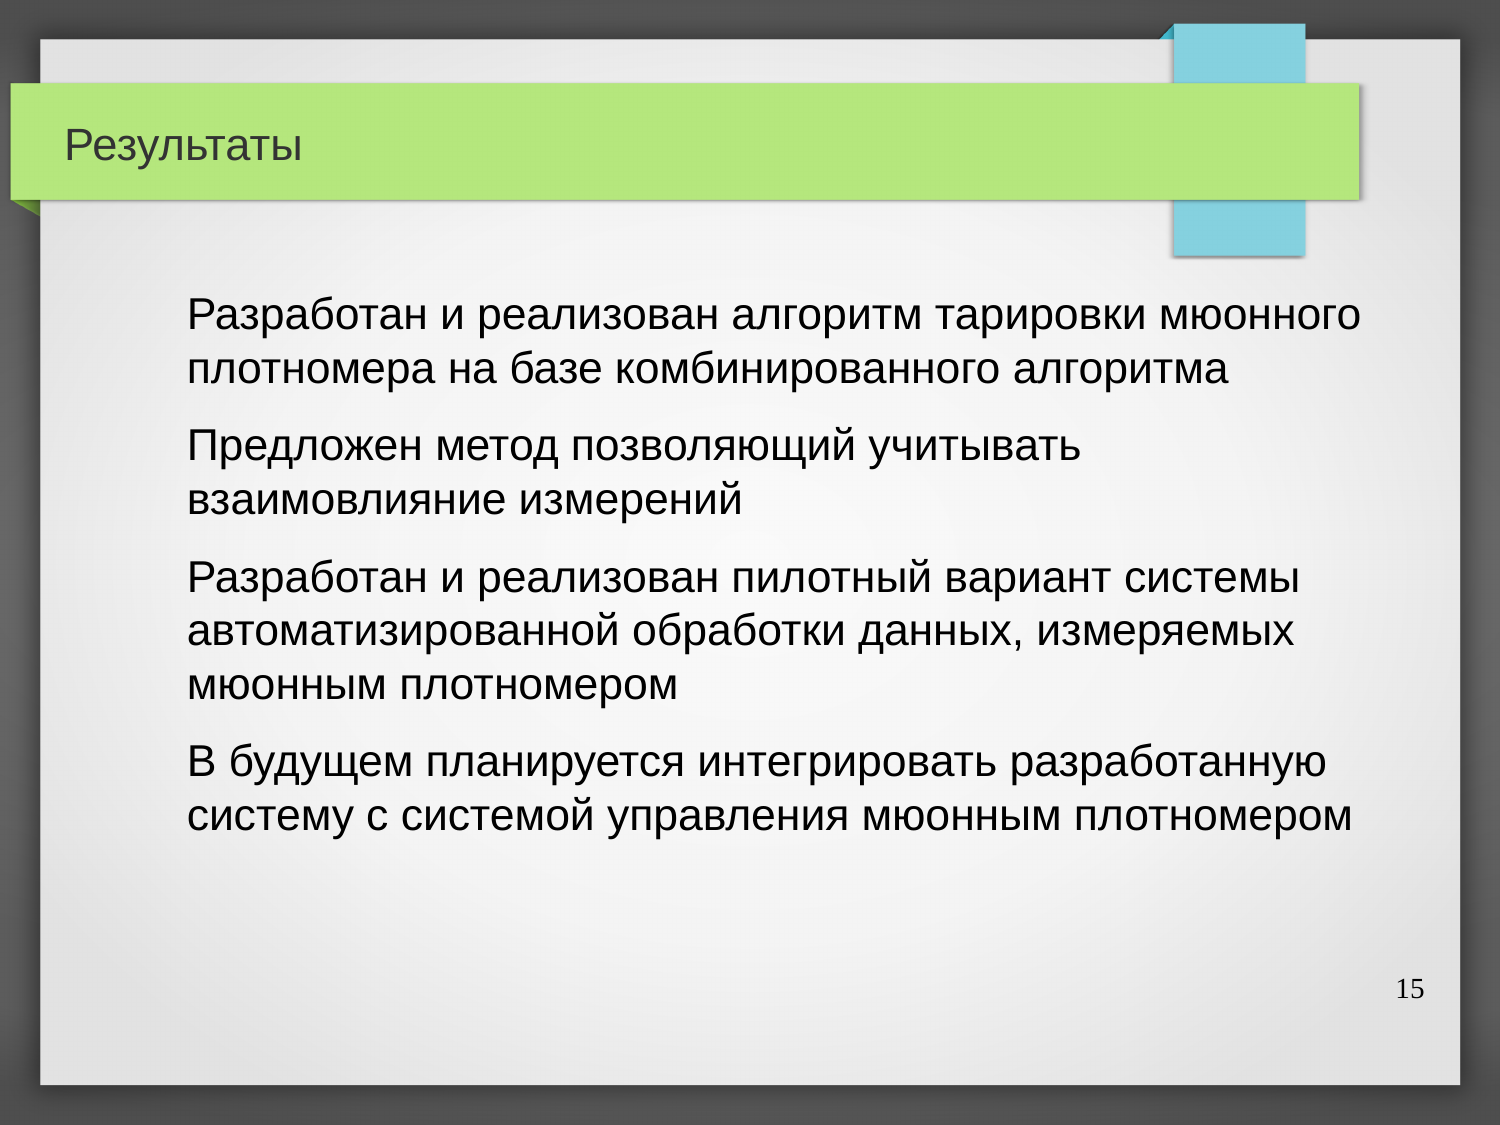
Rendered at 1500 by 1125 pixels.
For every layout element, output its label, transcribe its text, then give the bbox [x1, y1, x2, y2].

list Разработан и реализован алгоритм тарировки мюонного плотномера на базе комбинированного алгоритма Предложен метод позволяющий учитывать взаимовлияние измерений Разработан и реализован пилотный вариант системы автоматизированной обработки данных, измеряемых мюонным плотномером В будущем планируется интегрировать разработанную систему с системой управления мюонным плотномером [75, 282, 1395, 1016]
picture [0, 0, 1500, 1125]
title Результаты [64, 103, 1115, 186]
